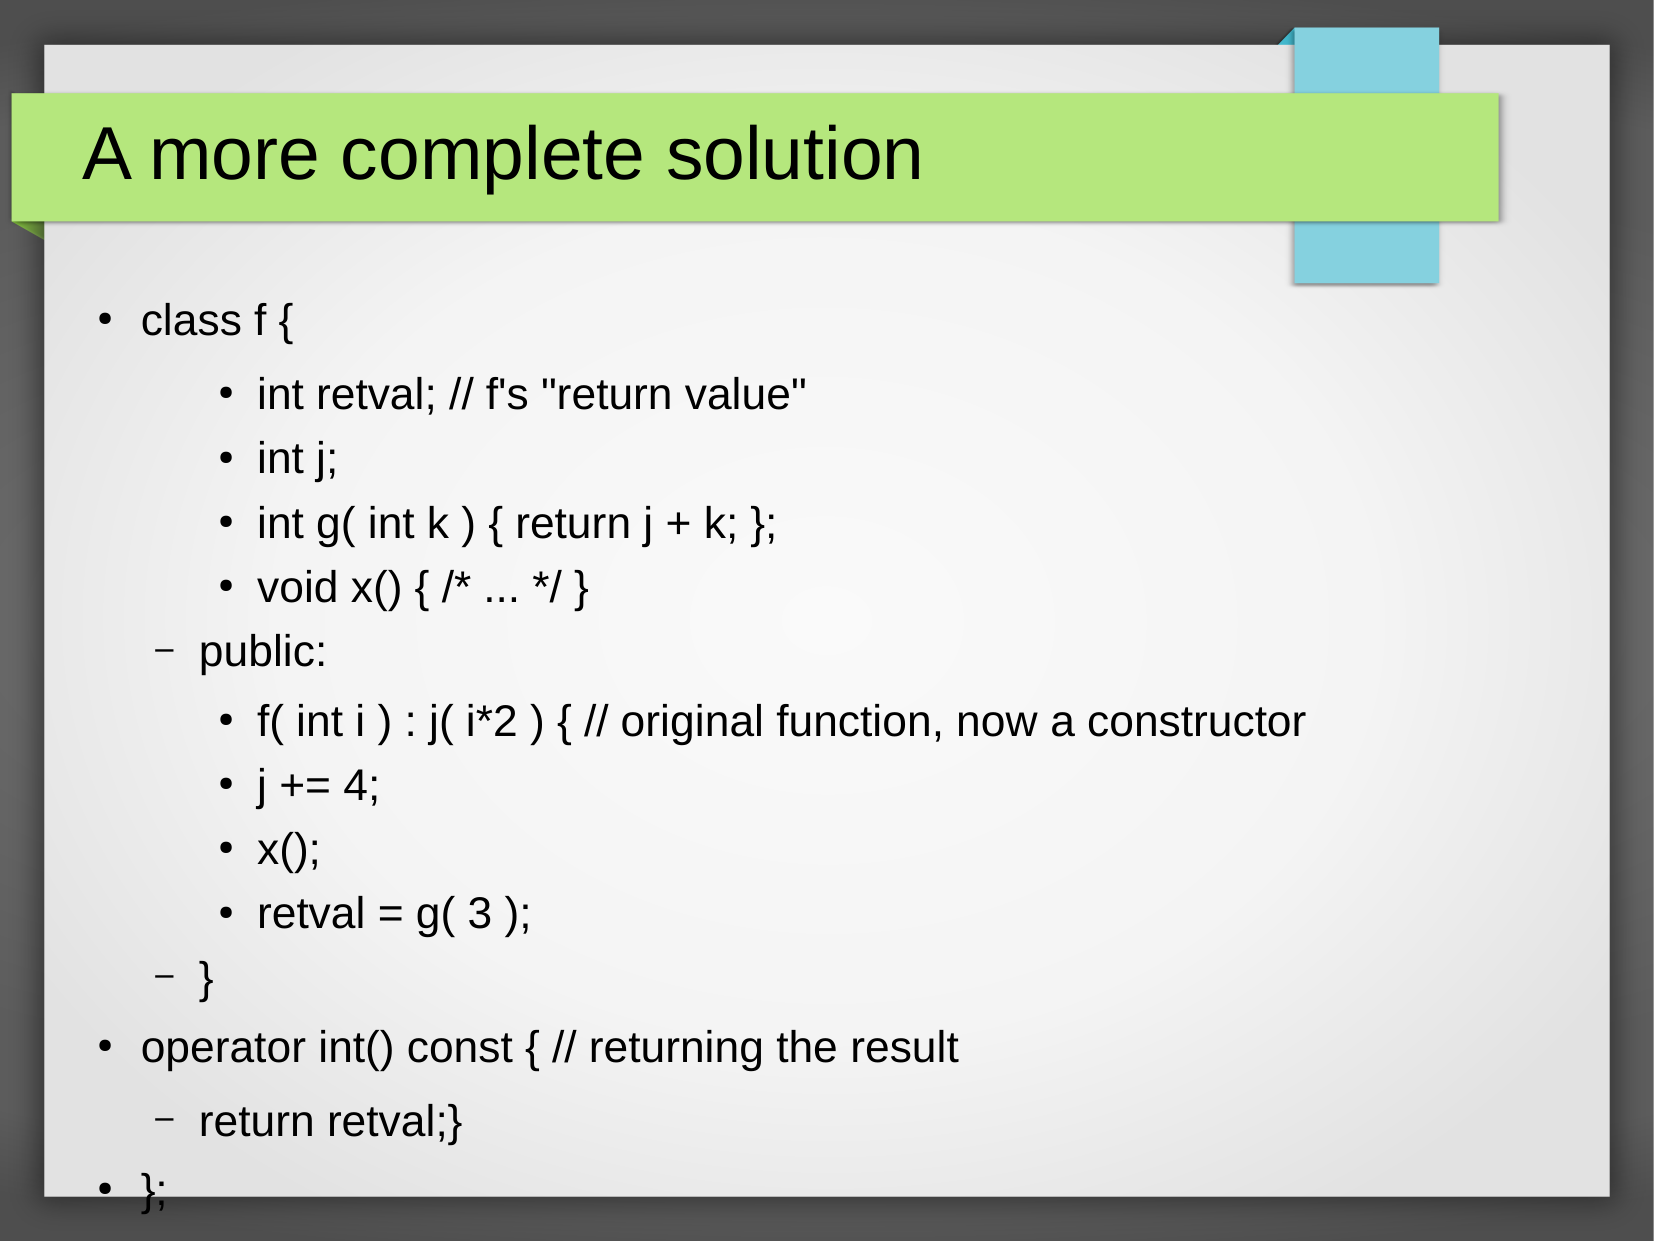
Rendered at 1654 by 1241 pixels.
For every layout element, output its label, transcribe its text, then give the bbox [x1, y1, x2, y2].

list class f { int retval; // f's "return value" int j; int g( int k ) { return j + k; }; void x() { /* ... */ } public: f( int i ) : j( i*2 ) { // original function, now a constructor j += 4; x(); retval = g( 3 ); } operator int() const { // returning the result return retval;} }; [82, 295, 1571, 1217]
title A more complete solution [82, 94, 1264, 213]
picture [0, 0, 1654, 1241]
